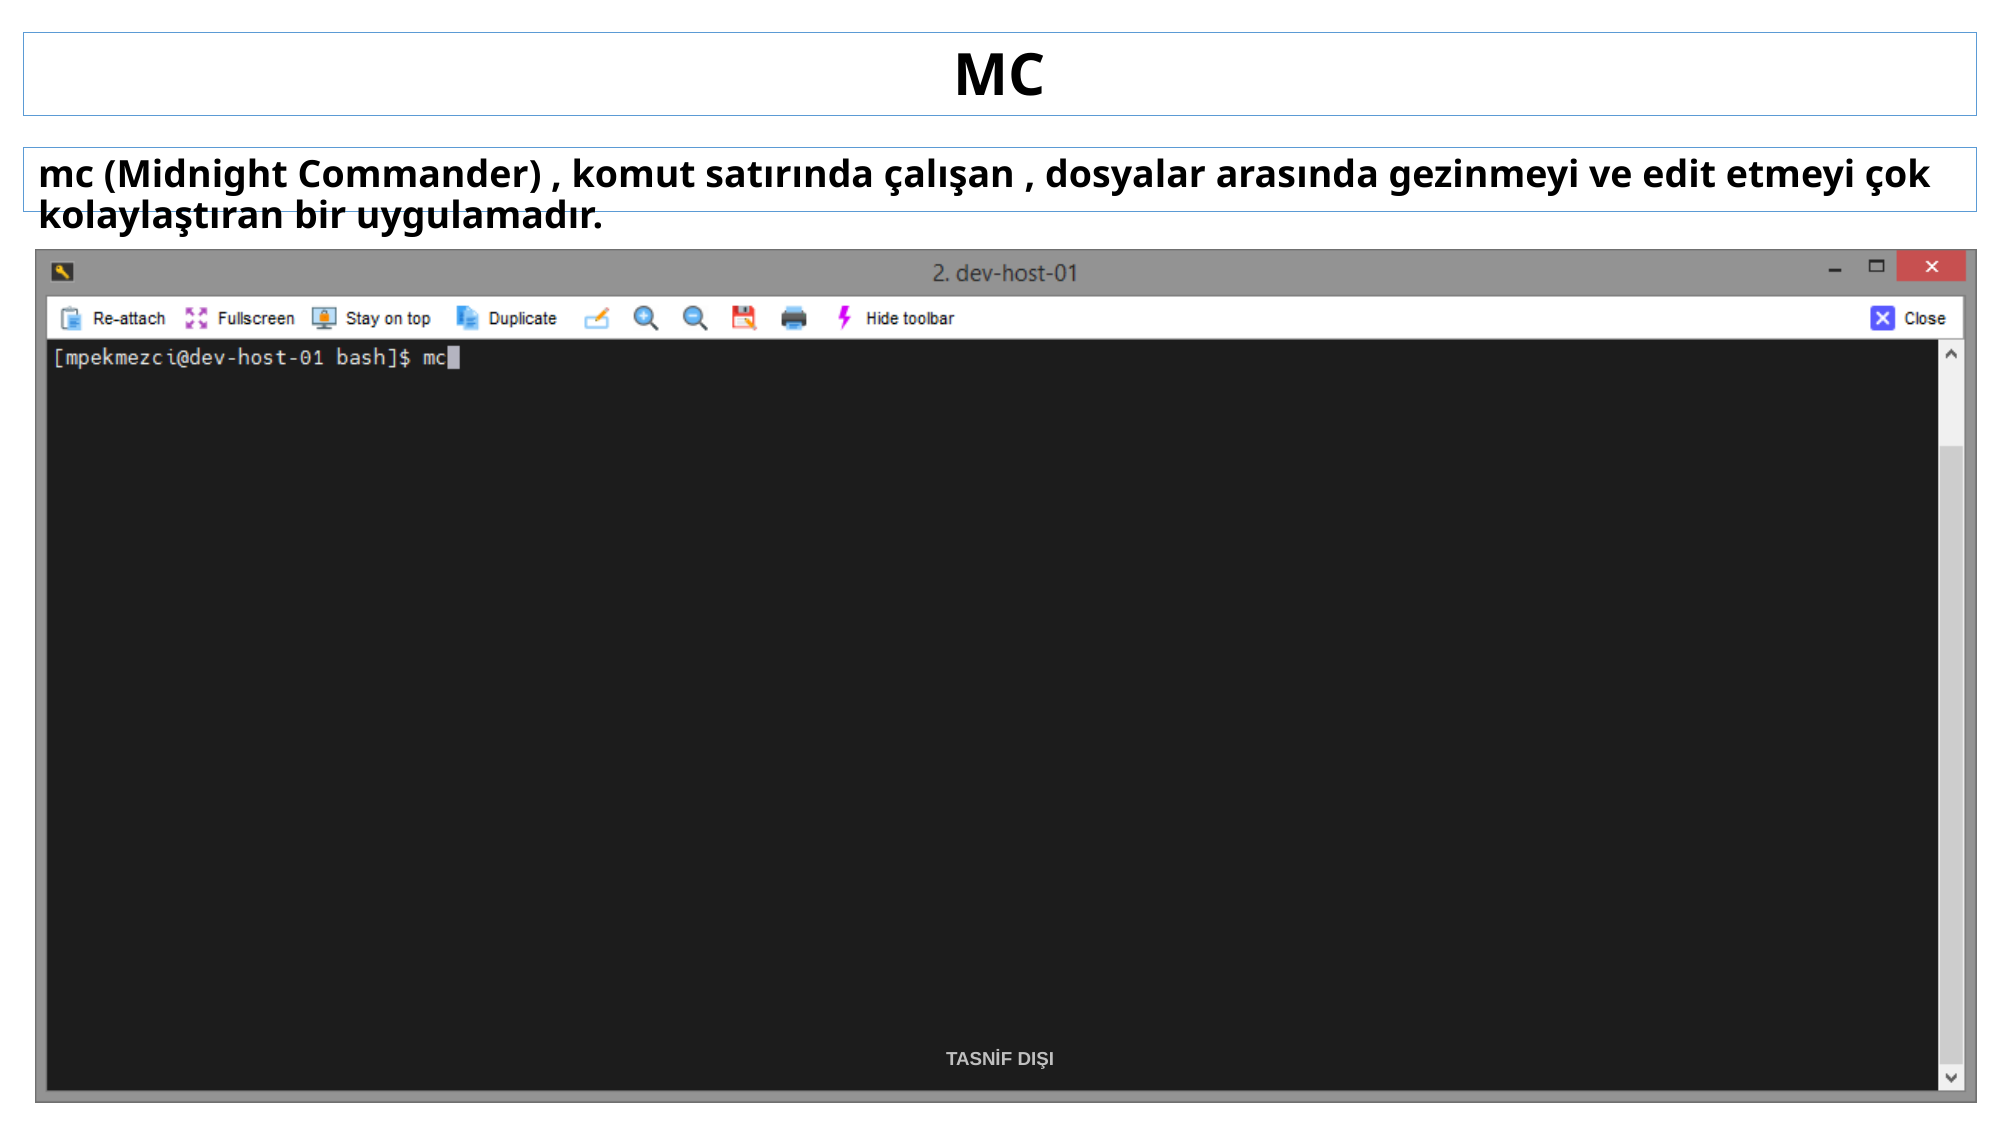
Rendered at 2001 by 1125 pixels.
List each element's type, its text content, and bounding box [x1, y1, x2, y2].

title MC [23, 32, 1977, 116]
footer TASNİF DIŞI [0, 1042, 2000, 1103]
text_box mc (Midnight Commander) , komut satırında çalışan , dosyalar arasında gezinmeyi ve edit etmeyi çok kolaylaştıran bir uygulamadır. [23, 147, 1977, 212]
picture [35, 249, 1977, 1042]
